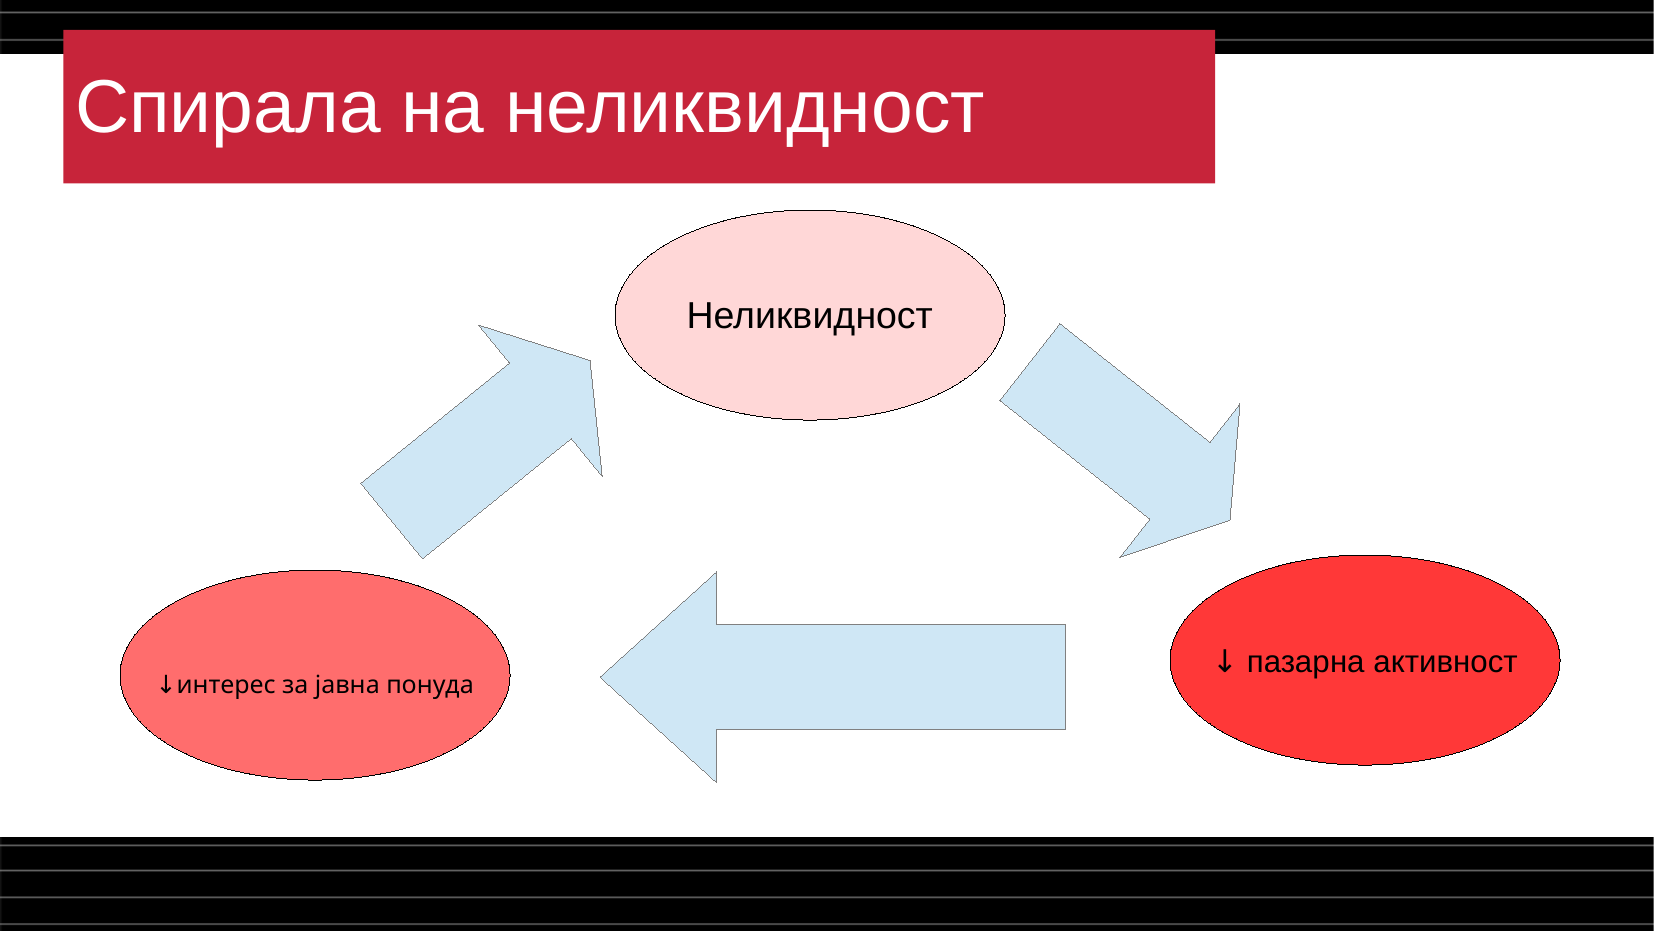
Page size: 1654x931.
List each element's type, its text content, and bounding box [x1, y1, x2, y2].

text_box ↓ пазарна активност [1170, 555, 1561, 766]
text_box Неликвидност [615, 210, 1006, 421]
picture [0, 0, 1654, 54]
text_box [999, 323, 1240, 558]
picture [0, 837, 1654, 931]
text_box [360, 325, 603, 559]
subtitle [15, 180, 1576, 782]
text_box [600, 571, 1066, 783]
text_box ↓интерес за јавна понуда [120, 570, 511, 781]
title Спирала на неликвидност [63, 29, 1216, 180]
